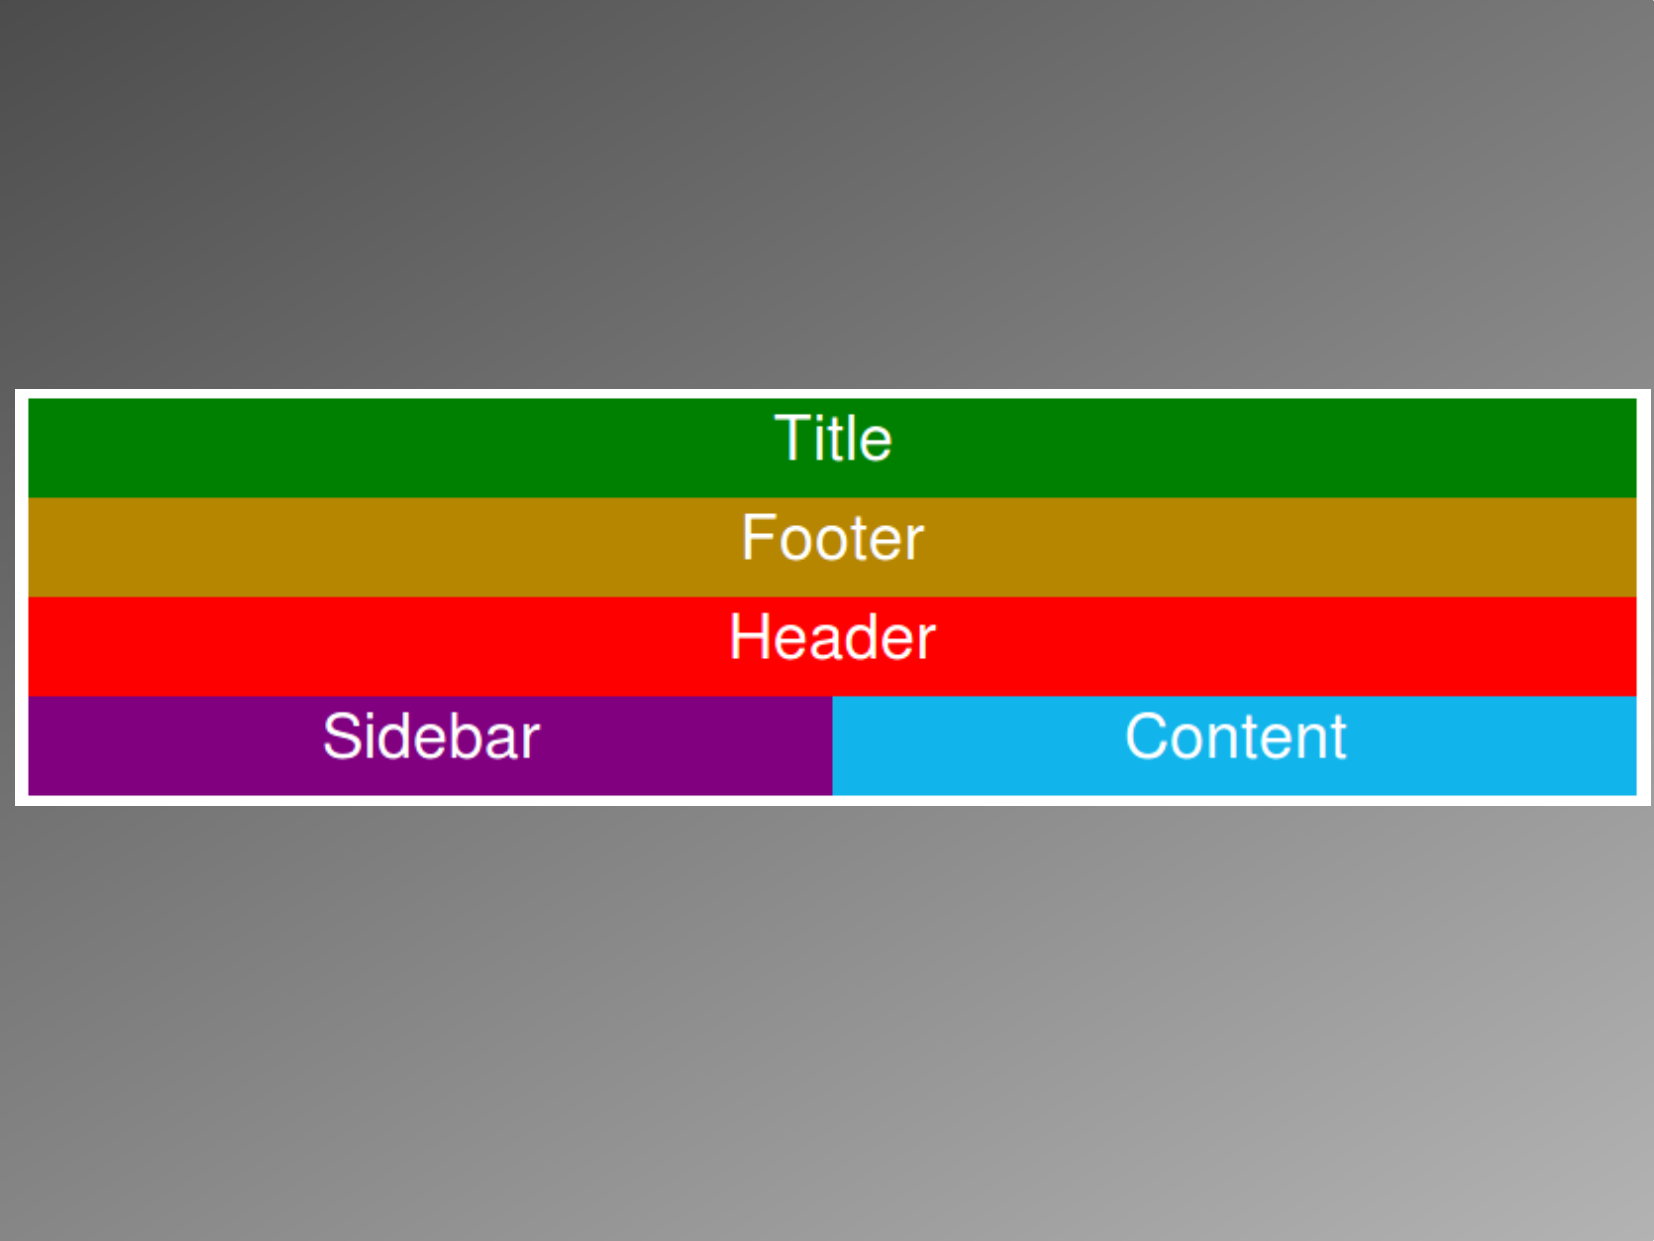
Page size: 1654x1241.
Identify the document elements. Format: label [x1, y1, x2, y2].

picture [15, 389, 1651, 806]
